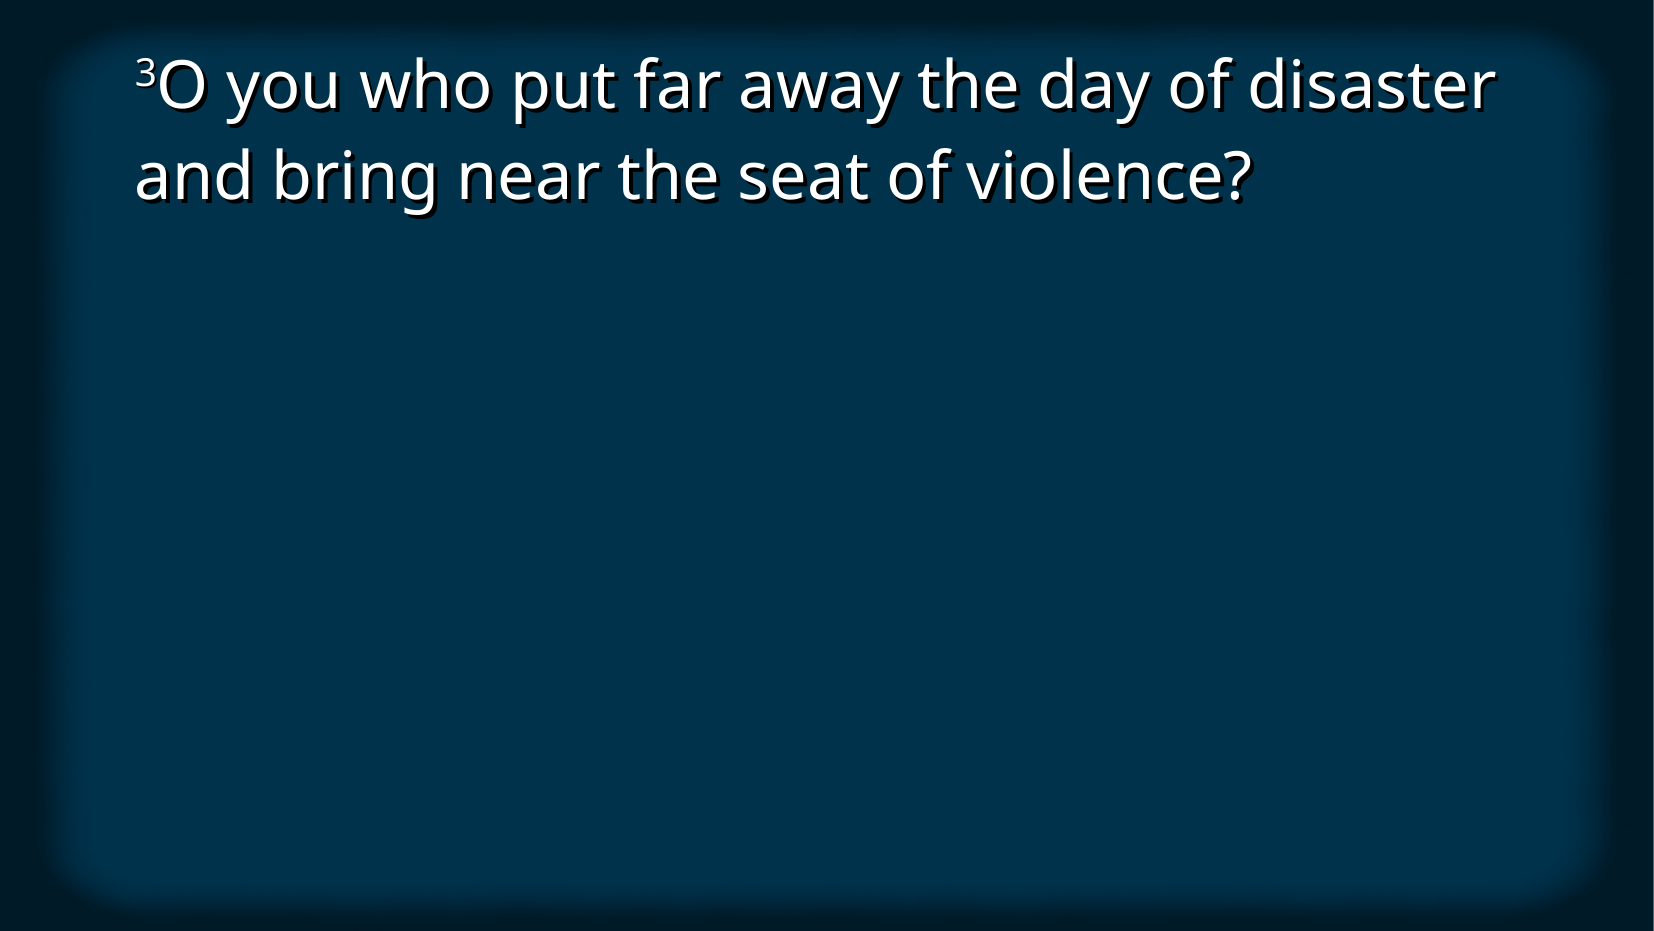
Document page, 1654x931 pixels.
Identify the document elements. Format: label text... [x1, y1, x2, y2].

picture [0, 0, 1654, 931]
text_box 3O you who put far away the day of disaster and bring near the seat of violence? [120, 30, 1561, 295]
